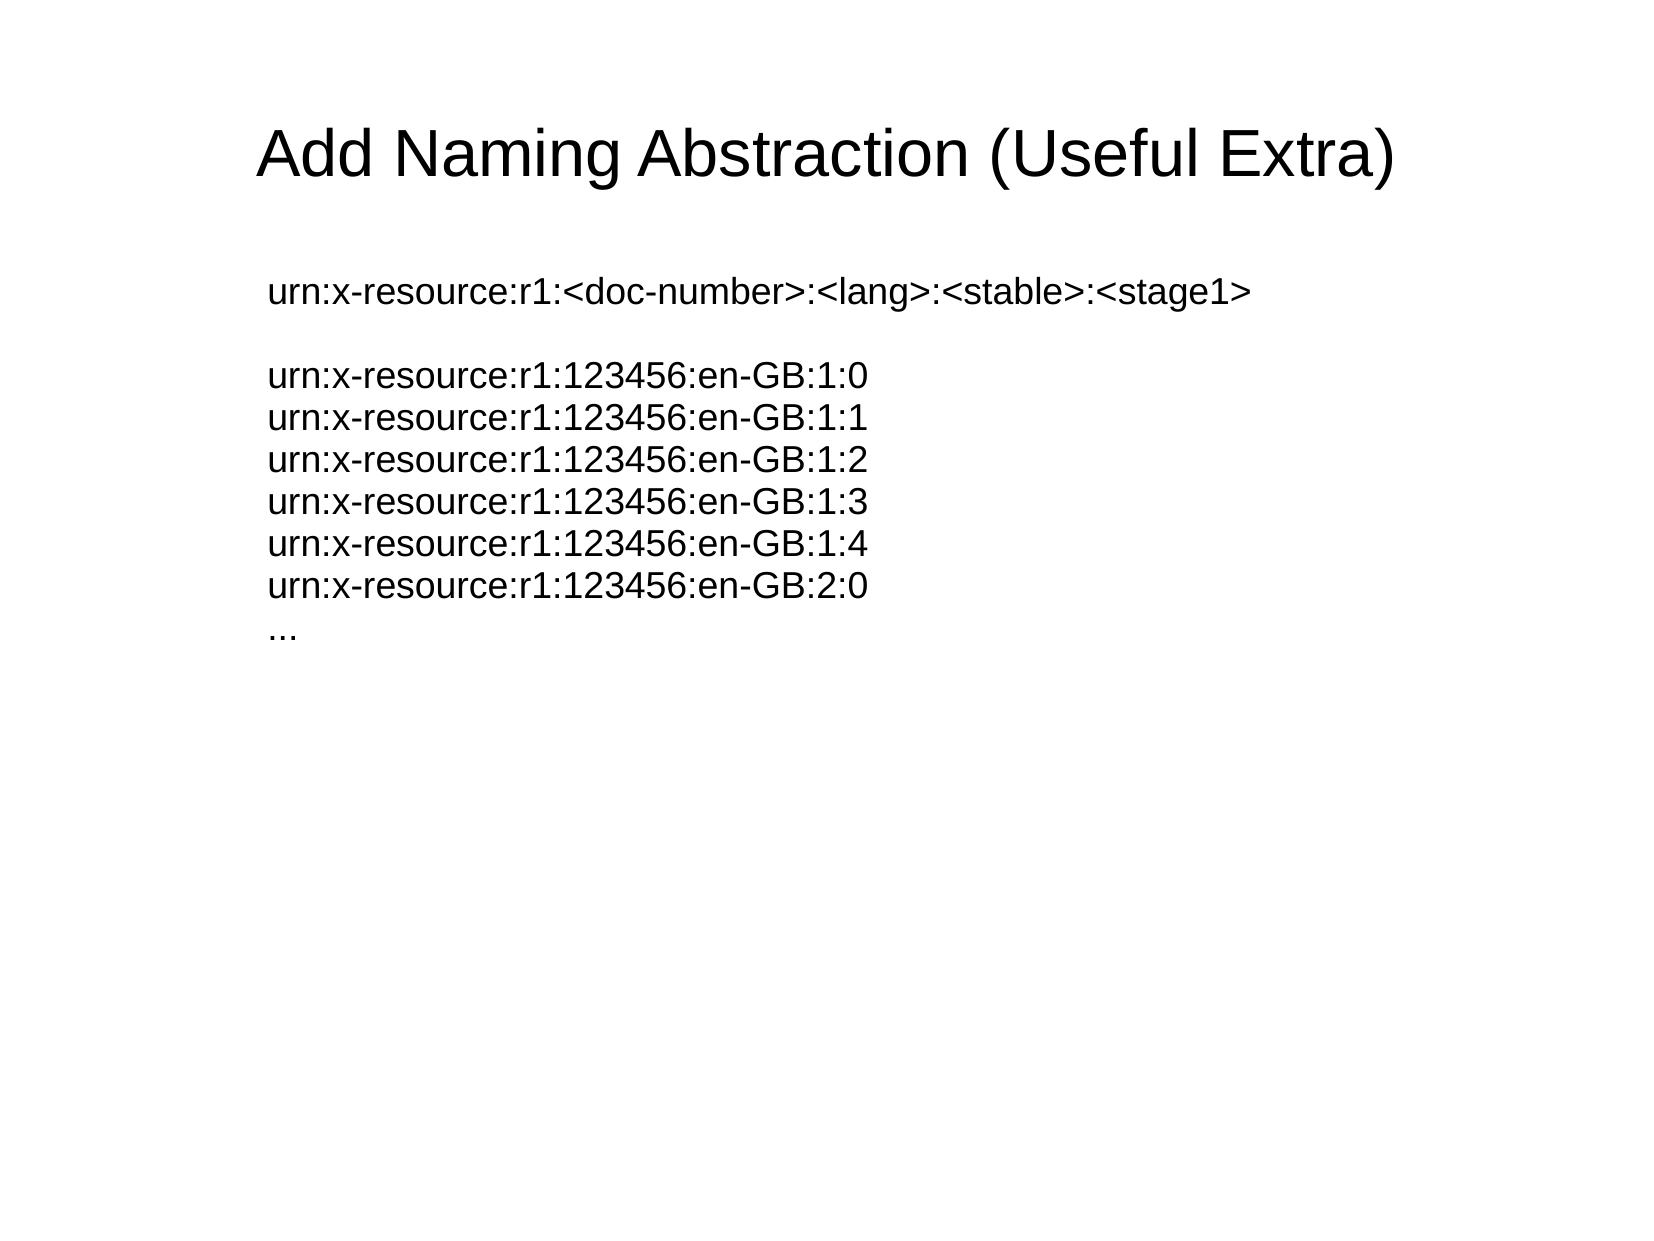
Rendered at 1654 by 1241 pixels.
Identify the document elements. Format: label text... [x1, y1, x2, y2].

text_box urn:x-resource:r1:<doc-number>:<lang>:<stable>:<stage1> urn:x-resource:r1:123456:en-GB:1:0 urn:x-resource:r1:123456:en-GB:1:1 urn:x-resource:r1:123456:en-GB:1:2 urn:x-resource:r1:123456:en-GB:1:3 urn:x-resource:r1:123456:en-GB:1:4 urn:x-resource:r1:123456:en-GB:2:0 ... [252, 263, 1486, 781]
title Add Naming Abstraction (Useful Extra) [82, 49, 1571, 257]
